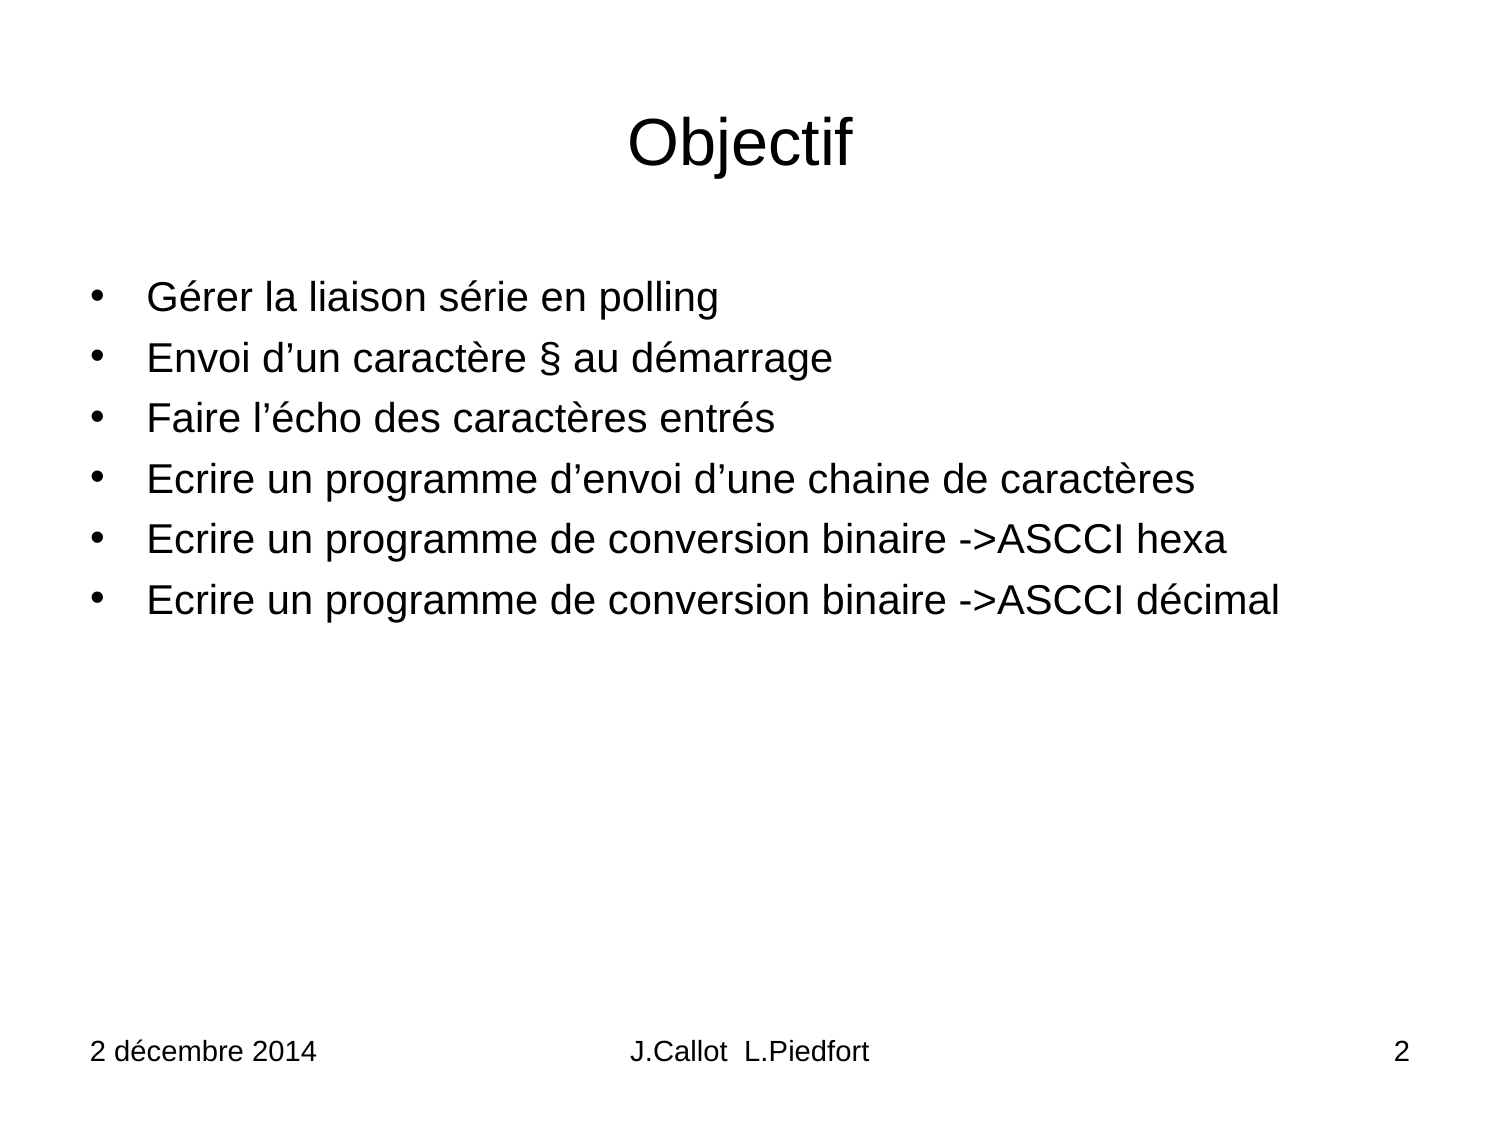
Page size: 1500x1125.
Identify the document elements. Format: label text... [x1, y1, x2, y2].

text_box <numéro> [1074, 1024, 1426, 1103]
title Objectif [75, 45, 1426, 233]
list Gérer la liaison série en polling Envoi d’un caractère § au démarrage Faire l’écho des caractères entrés Ecrire un programme d’envoi d’une chaine de caractères Ecrire un programme de conversion binaire ->ASCCI hexa Ecrire un programme de conversion binaire ->ASCCI décimal [75, 262, 1426, 1005]
text_box J.Callot L.Piedfort [512, 1024, 988, 1103]
text_box 2 décembre 2014 [74, 1024, 426, 1103]
